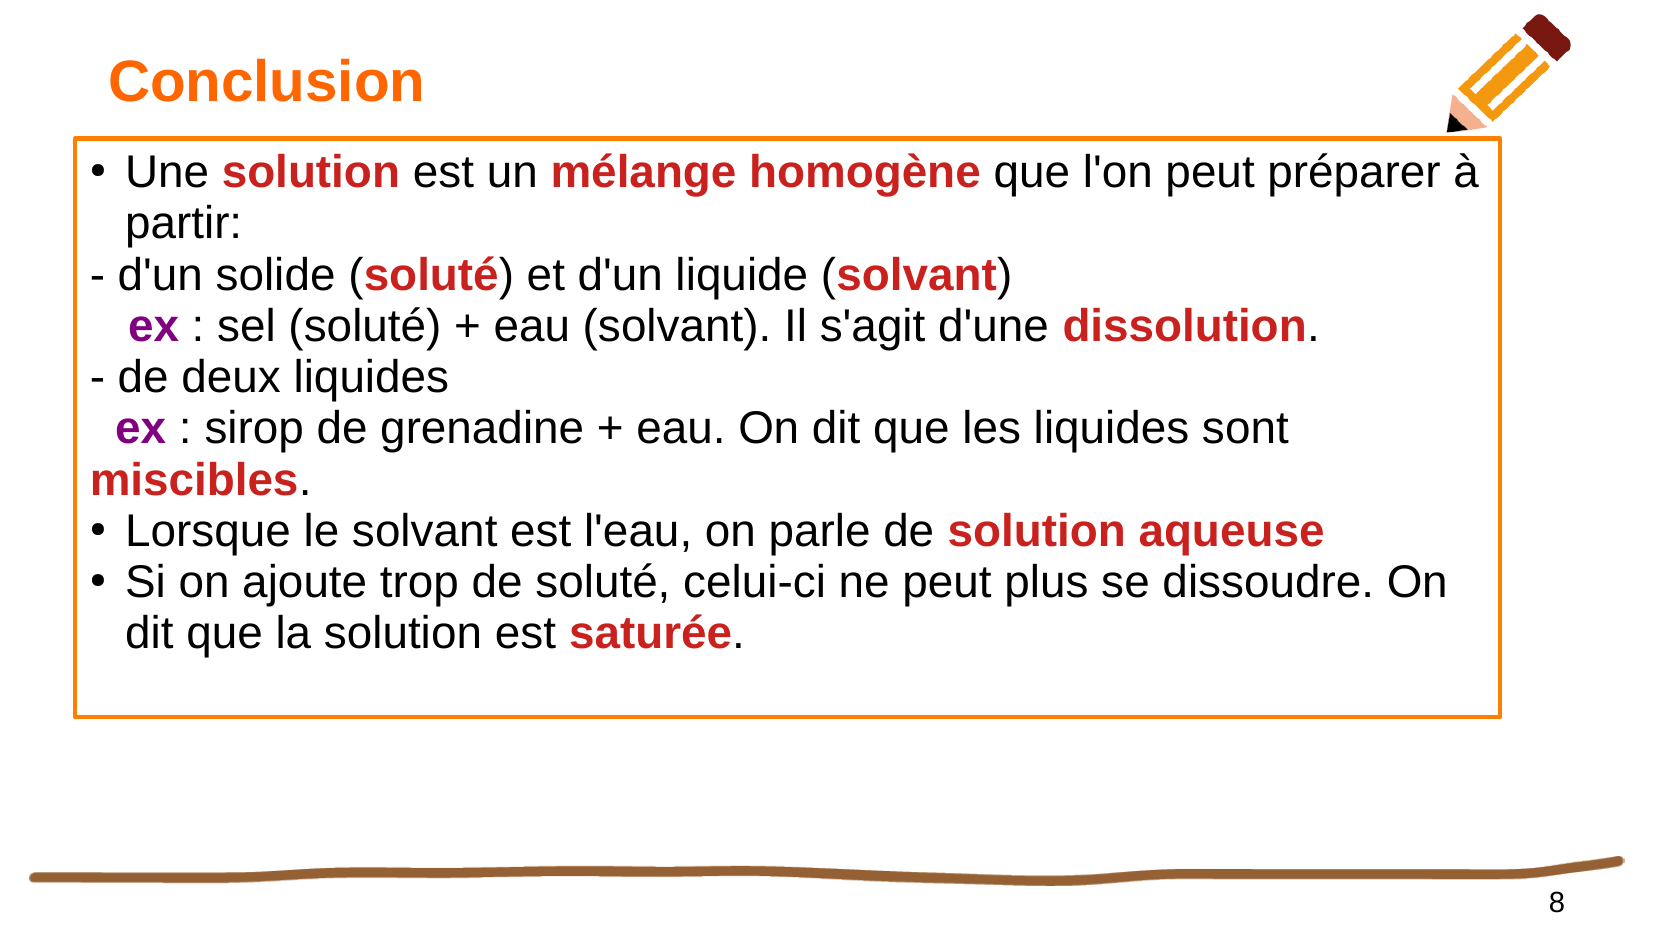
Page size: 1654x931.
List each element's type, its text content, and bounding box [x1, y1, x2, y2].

title Conclusion [37, 16, 1426, 147]
text_box Une solution est un mélange homogène que l'on peut préparer à partir: - d'un solide (soluté) et d'un liquide (solvant) ex : sel (soluté) + eau (solvant). Il s'agit d'une dissolution. - de deux liquides ex : sirop de grenadine + eau. On dit que les liquides sont miscibles. Lorsque le solvant est l'eau, on parle de solution aqueuse Si on ajoute trop de soluté, celui-ci ne peut plus se dissoudre. On dit que la solution est saturée. [75, 138, 1501, 718]
picture [1446, 14, 1571, 133]
picture [29, 856, 1625, 886]
